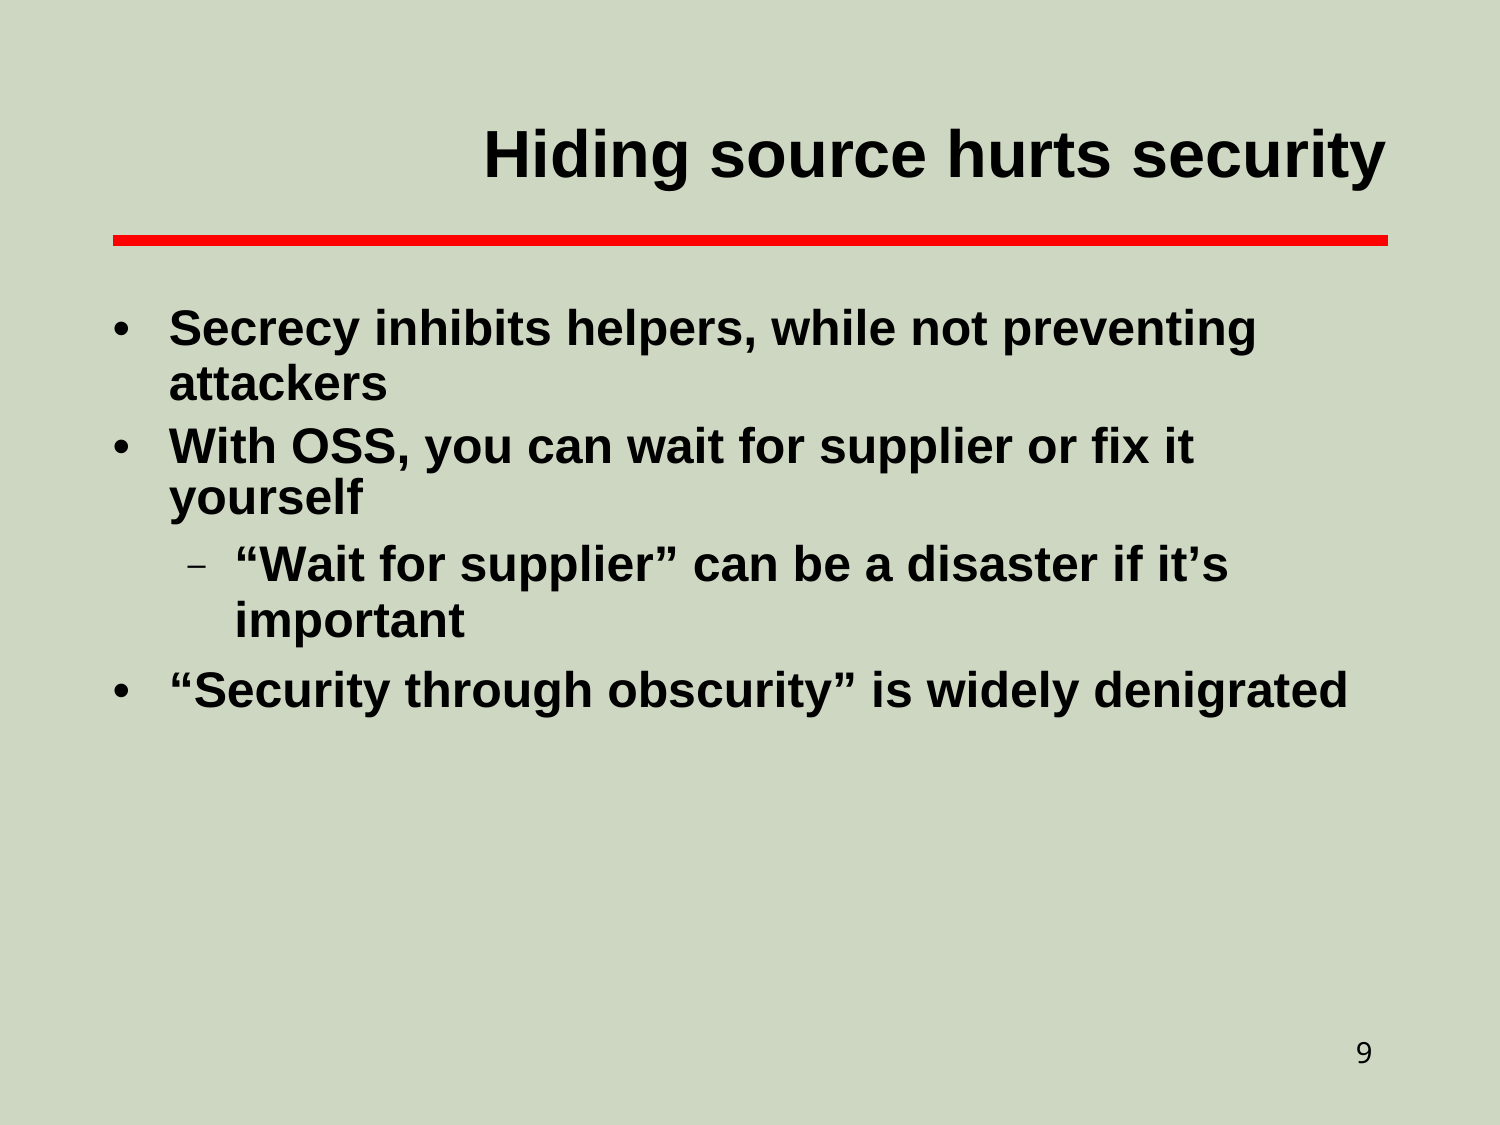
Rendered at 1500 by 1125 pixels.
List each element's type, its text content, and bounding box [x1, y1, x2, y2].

list Secrecy inhibits helpers, while not preventing attackers With OSS, you can wait for supplier or fix it yourself “Wait for supplier” can be a disaster if it’s important “Security through obscurity” is widely denigrated [112, 299, 1388, 1096]
title Hiding source hurts security [337, 93, 1388, 217]
